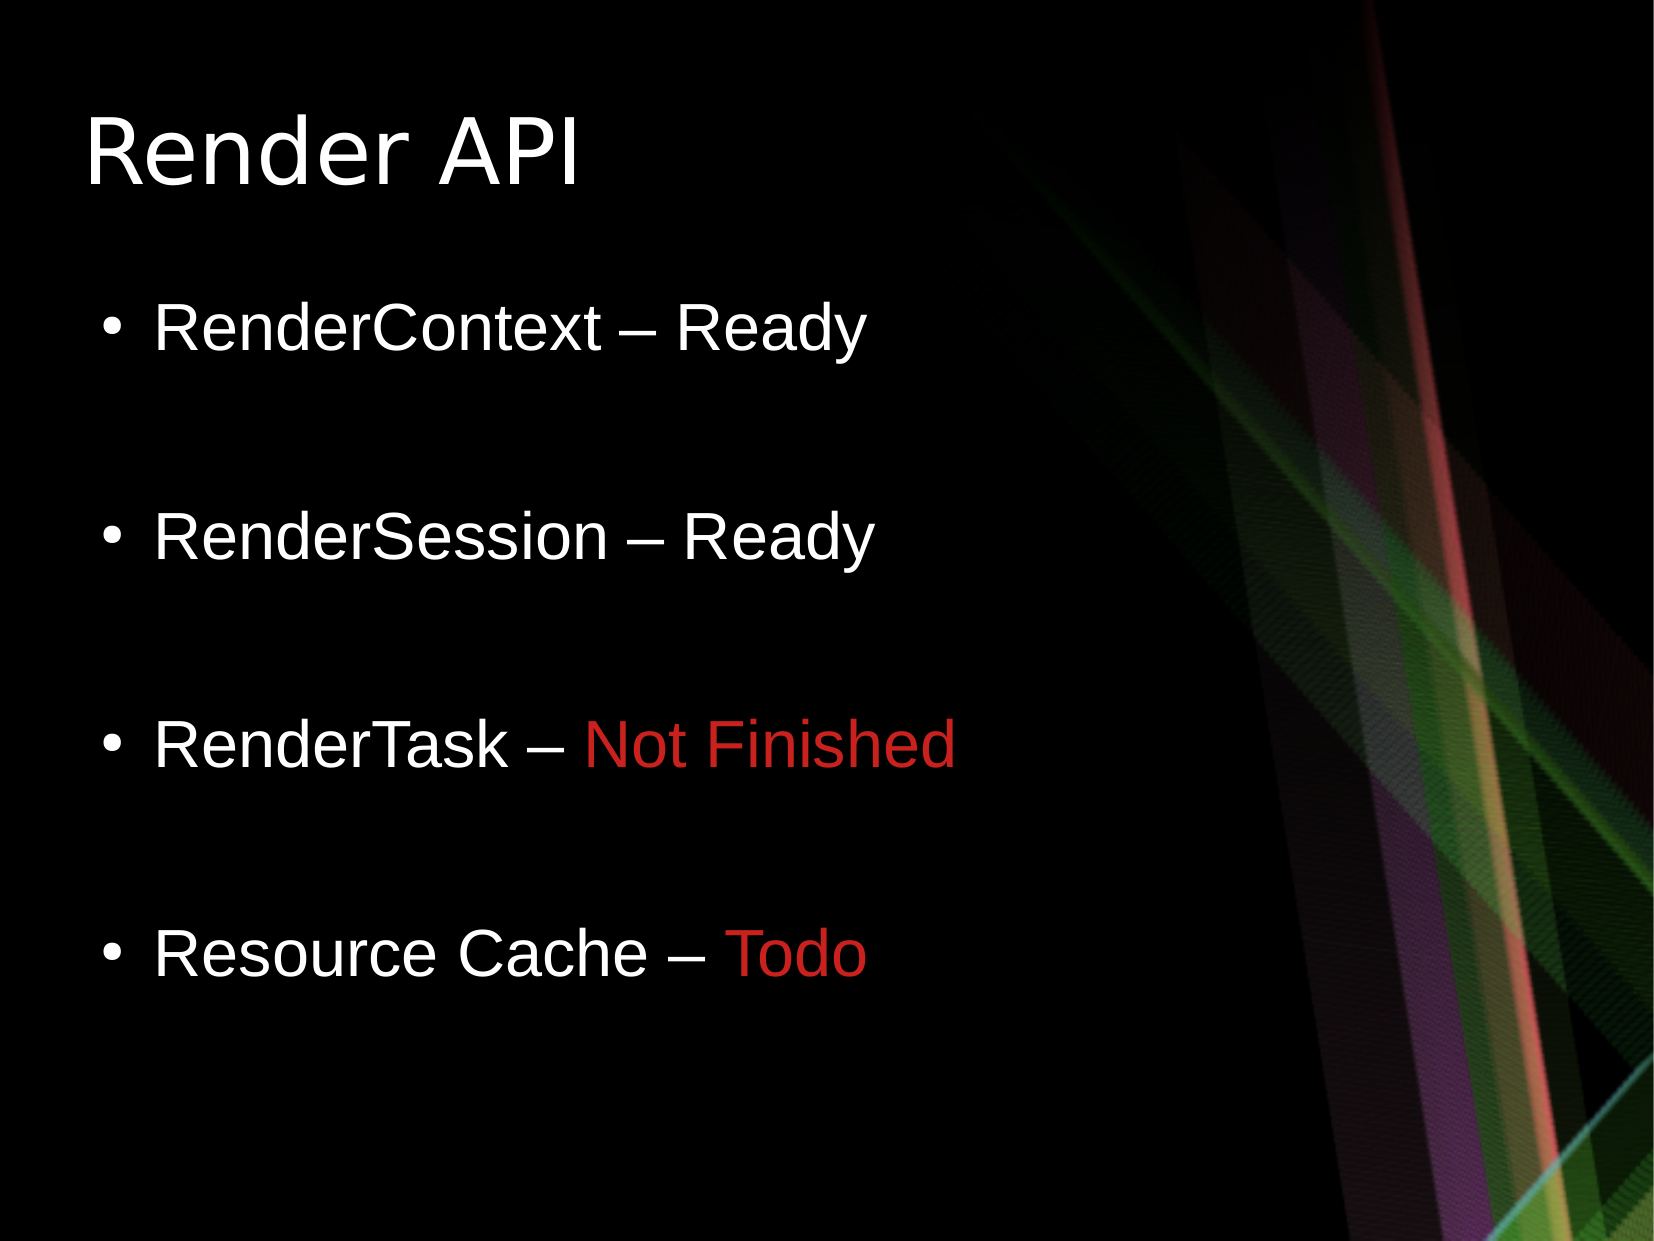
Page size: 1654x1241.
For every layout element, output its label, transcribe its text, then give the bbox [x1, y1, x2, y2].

title Render API [82, 49, 1571, 257]
list RenderContext – Ready RenderSession – Ready RenderTask – Not Finished Resource Cache – Todo [82, 290, 1571, 1010]
picture [0, 0, 1654, 1241]
